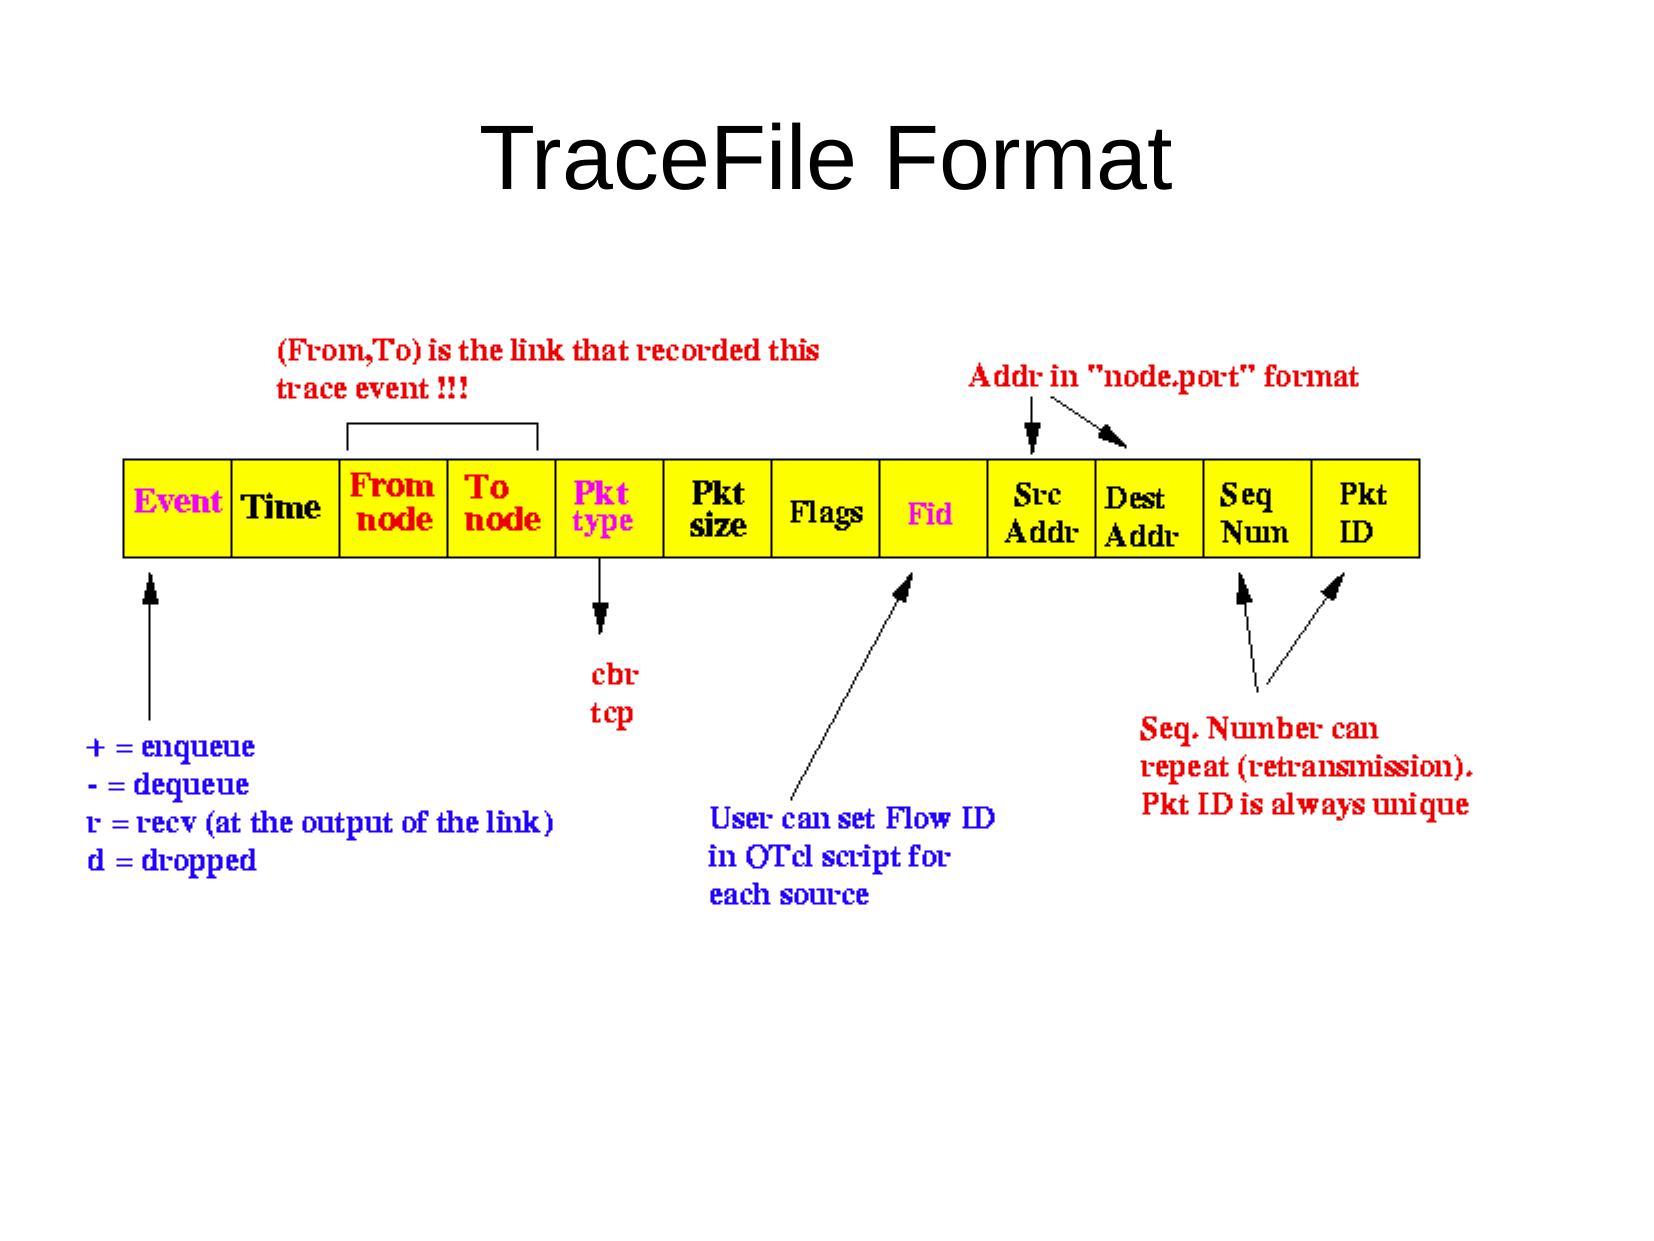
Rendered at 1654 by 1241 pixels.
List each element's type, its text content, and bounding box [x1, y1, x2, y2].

picture [23, 307, 1533, 907]
title TraceFile Format [82, 49, 1571, 257]
